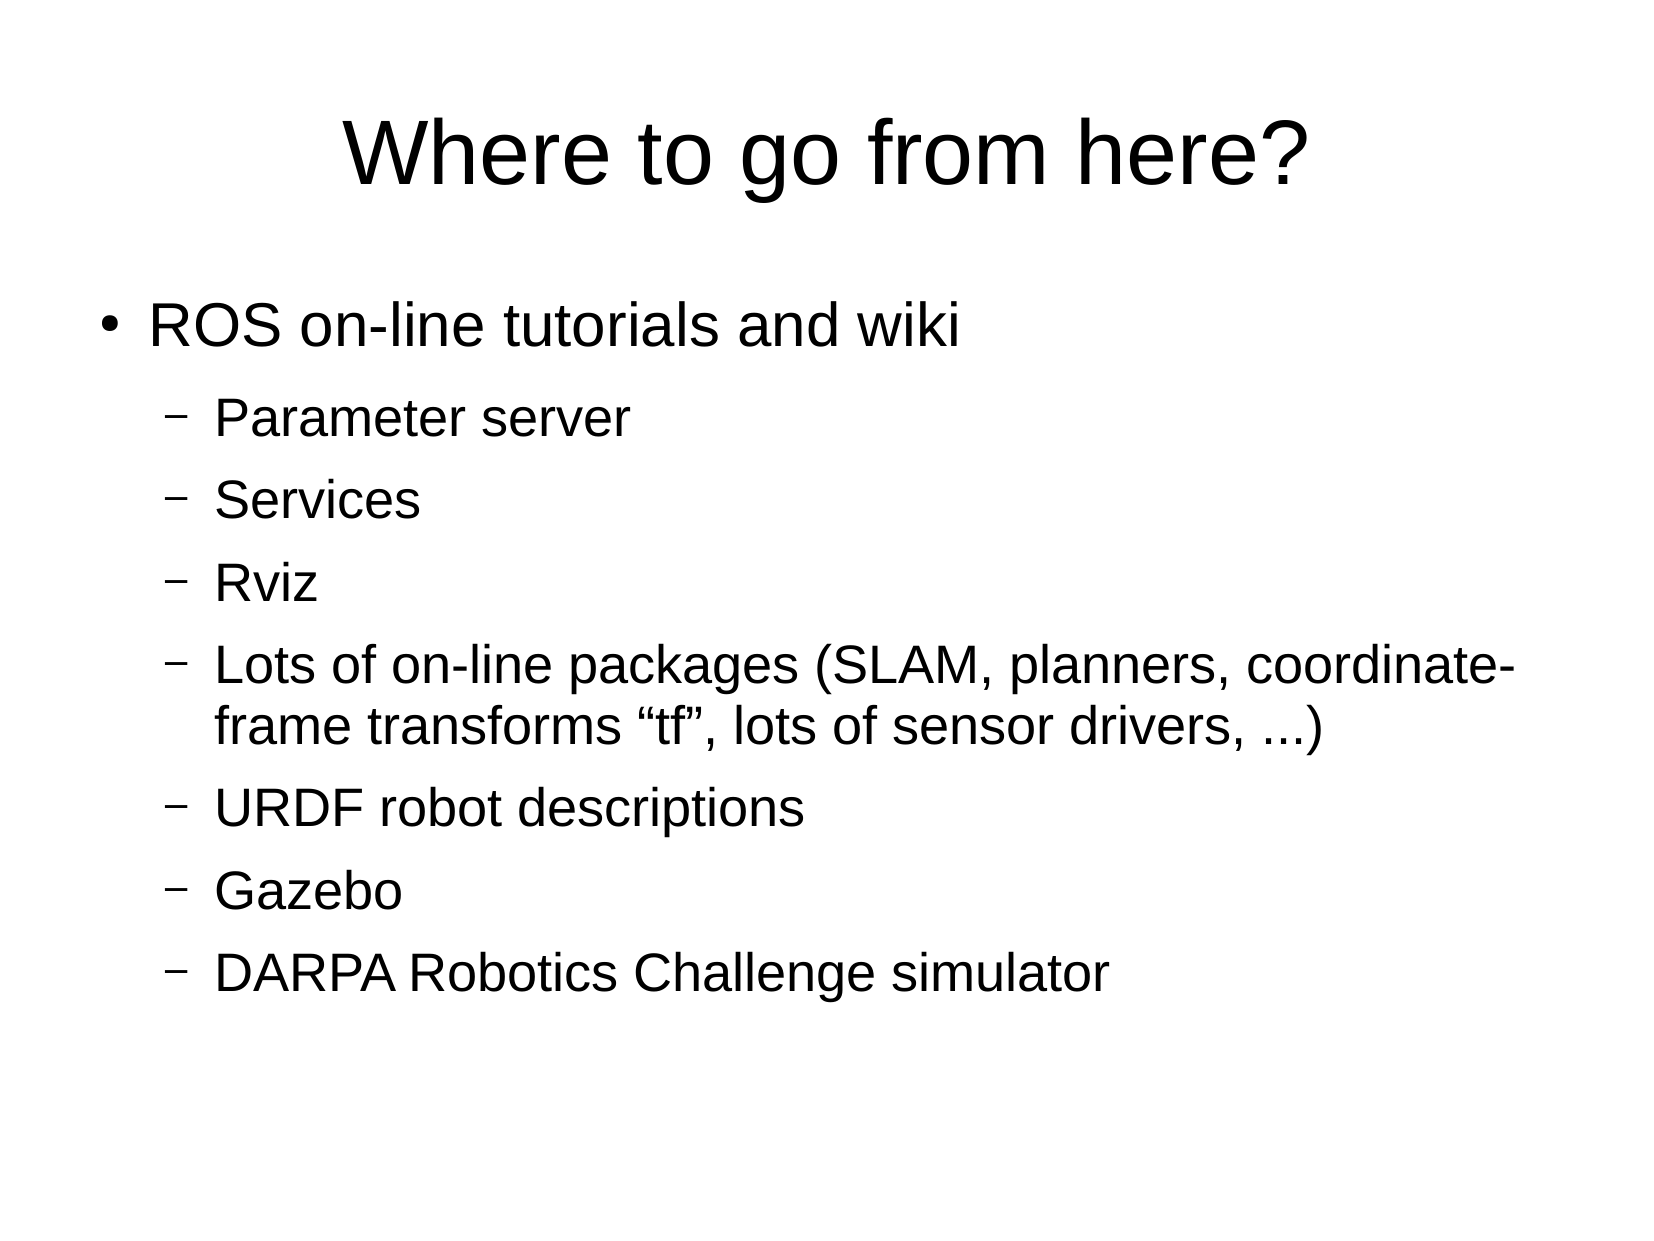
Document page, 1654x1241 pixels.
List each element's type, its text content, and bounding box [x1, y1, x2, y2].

title Where to go from here? [82, 49, 1571, 257]
list ROS on-line tutorials and wiki Parameter server Services Rviz Lots of on-line packages (SLAM, planners, coordinate-frame transforms “tf”, lots of sensor drivers, ...) URDF robot descriptions Gazebo DARPA Robotics Challenge simulator [82, 290, 1538, 1010]
